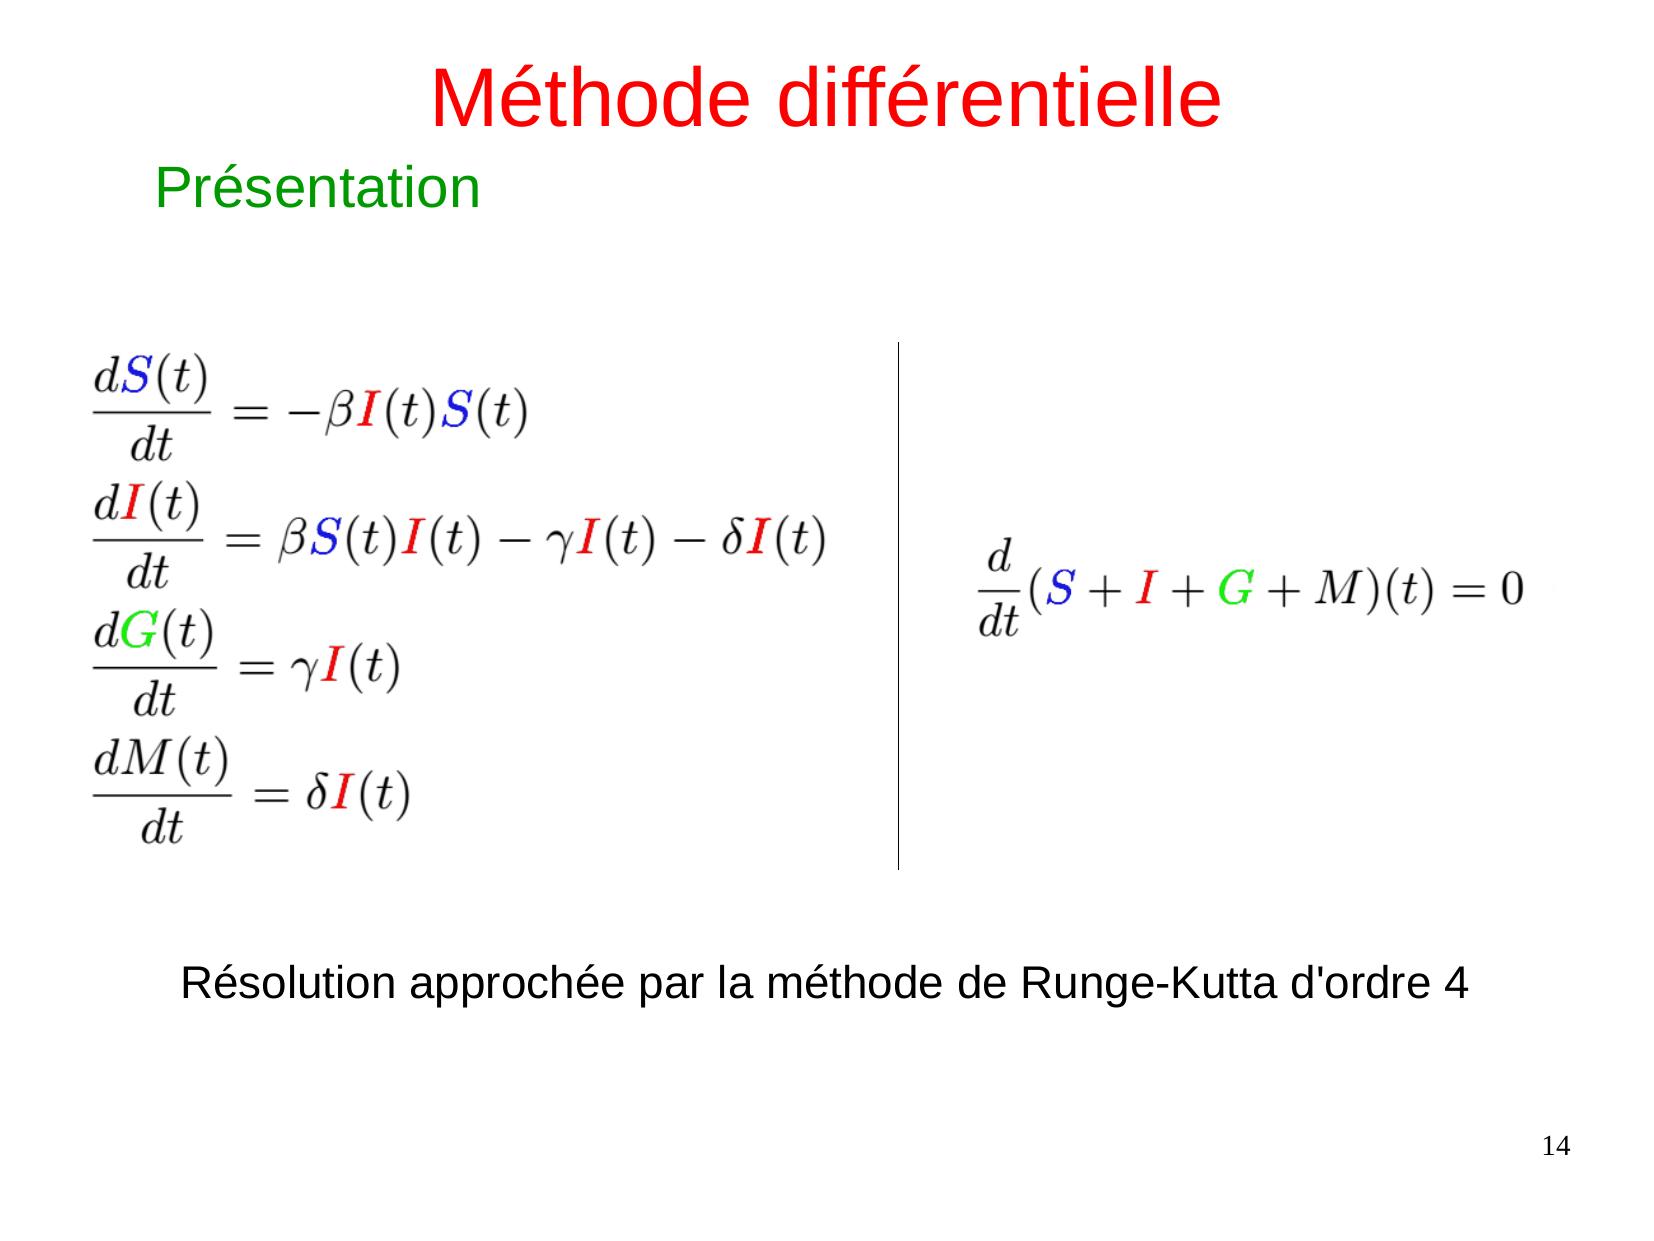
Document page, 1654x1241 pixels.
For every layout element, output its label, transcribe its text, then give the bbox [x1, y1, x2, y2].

list Présentation [83, 154, 1572, 875]
text_box Résolution approchée par la méthode de Runge-Kutta d'ordre 4 [165, 949, 1489, 1016]
picture [70, 318, 850, 873]
picture [948, 530, 1584, 661]
title Méthode différentielle [82, 0, 1571, 201]
